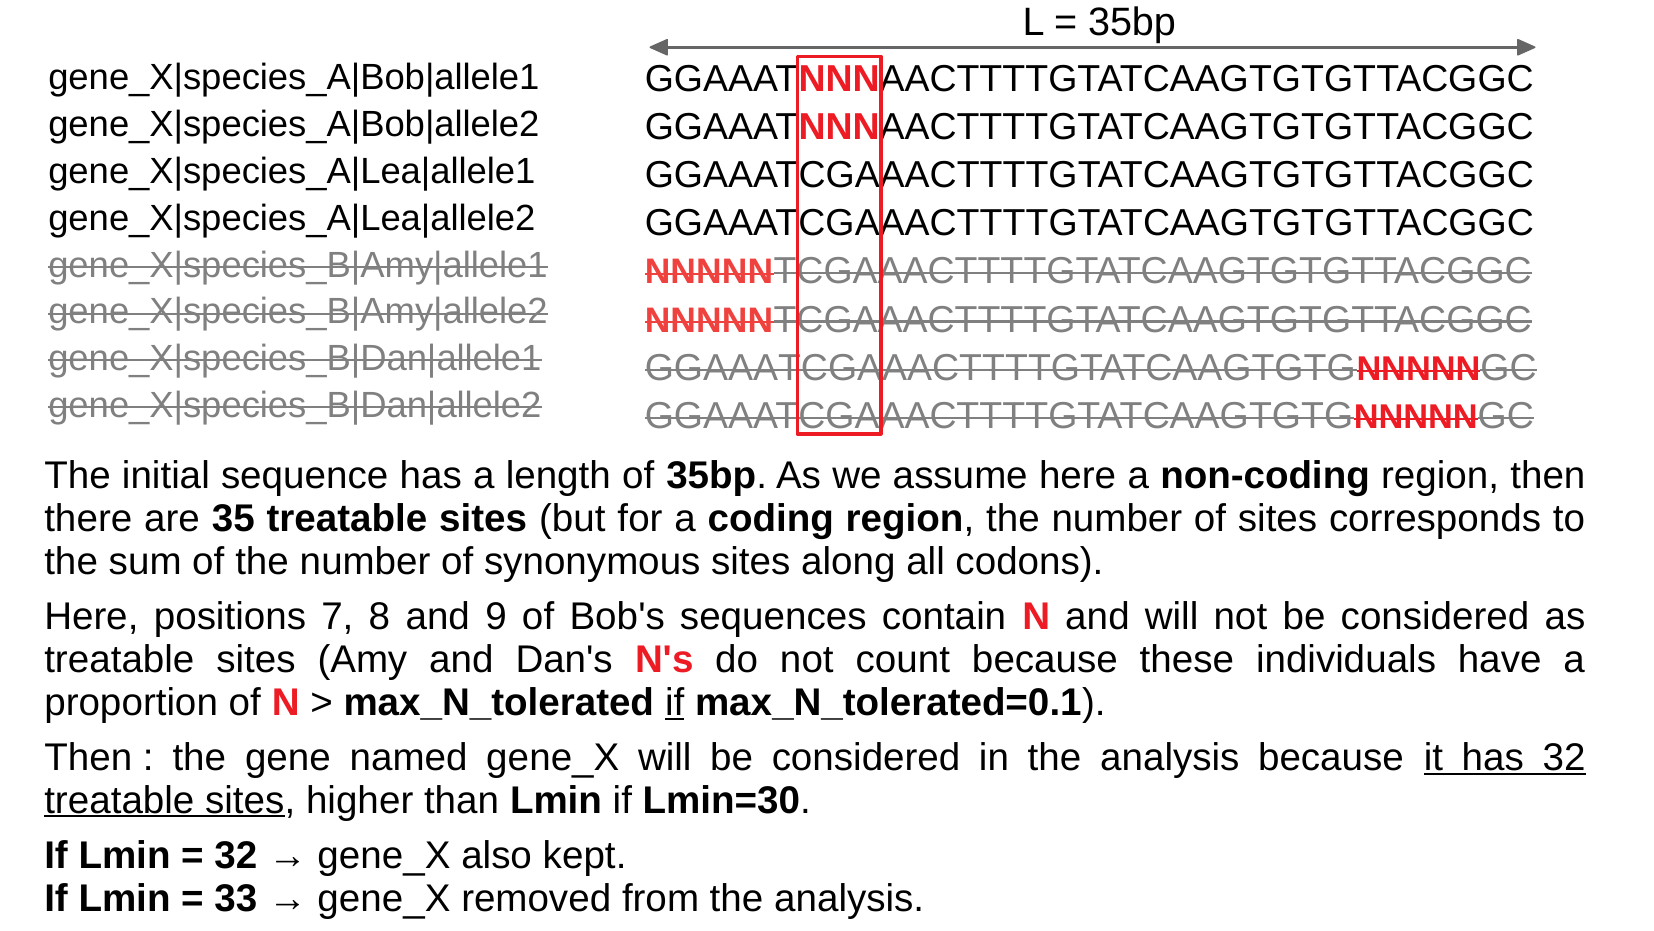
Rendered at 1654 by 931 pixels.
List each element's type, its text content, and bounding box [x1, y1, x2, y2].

text_box The initial sequence has a length of 35bp. As we assume here a non-coding region, then there are 35 treatable sites (but for a coding region, the number of sites corresponds to the sum of the number of synonymous sites along all codons). Here, positions 7, 8 and 9 of Bob's sequences contain N and will not be considered as treatable sites (Amy and Dan's N's do not count because these individuals have a proportion of N > max_N_tolerated if max_N_tolerated=0.1). Then : the gene named gene_X will be considered in the analysis because it has 32 treatable sites, higher than Lmin if Lmin=30. If Lmin = 32 → gene_X also kept. If Lmin = 33 → gene_X removed from the analysis. [29, 446, 1601, 927]
text_box gene_X|species_A|Bob|allele1 gene_X|species_A|Bob|allele2 gene_X|species_A|Lea|allele1 gene_X|species_A|Lea|allele2 gene_X|species_B|Amy|allele1 gene_X|species_B|Amy|allele2 gene_X|species_B|Dan|allele1 gene_X|species_B|Dan|allele2 [33, 43, 579, 433]
text_box GGAAATNNNAACTTTTGTATCAAGTGTGTTACGGC GGAAATNNNAACTTTTGTATCAAGTGTGTTACGGC GGAAATCGAAACTTTTGTATCAAGTGTGTTACGGC GGAAATCGAAACTTTTGTATCAAGTGTGTTACGGCNNNNNTCGAAACTTTTGTATCAAGTGTGTTACGGC NNNNNTCGAAACTTTTGTATCAAGTGTGTTACGGC GGAAATCGAAACTTTTGTATCAAGTGTGNNNNNGC GGAAATCGAAACTTTTGTATCAAGTGTGNNNNNGC [629, 43, 1564, 445]
text_box L = 35bp [1007, 0, 1197, 94]
